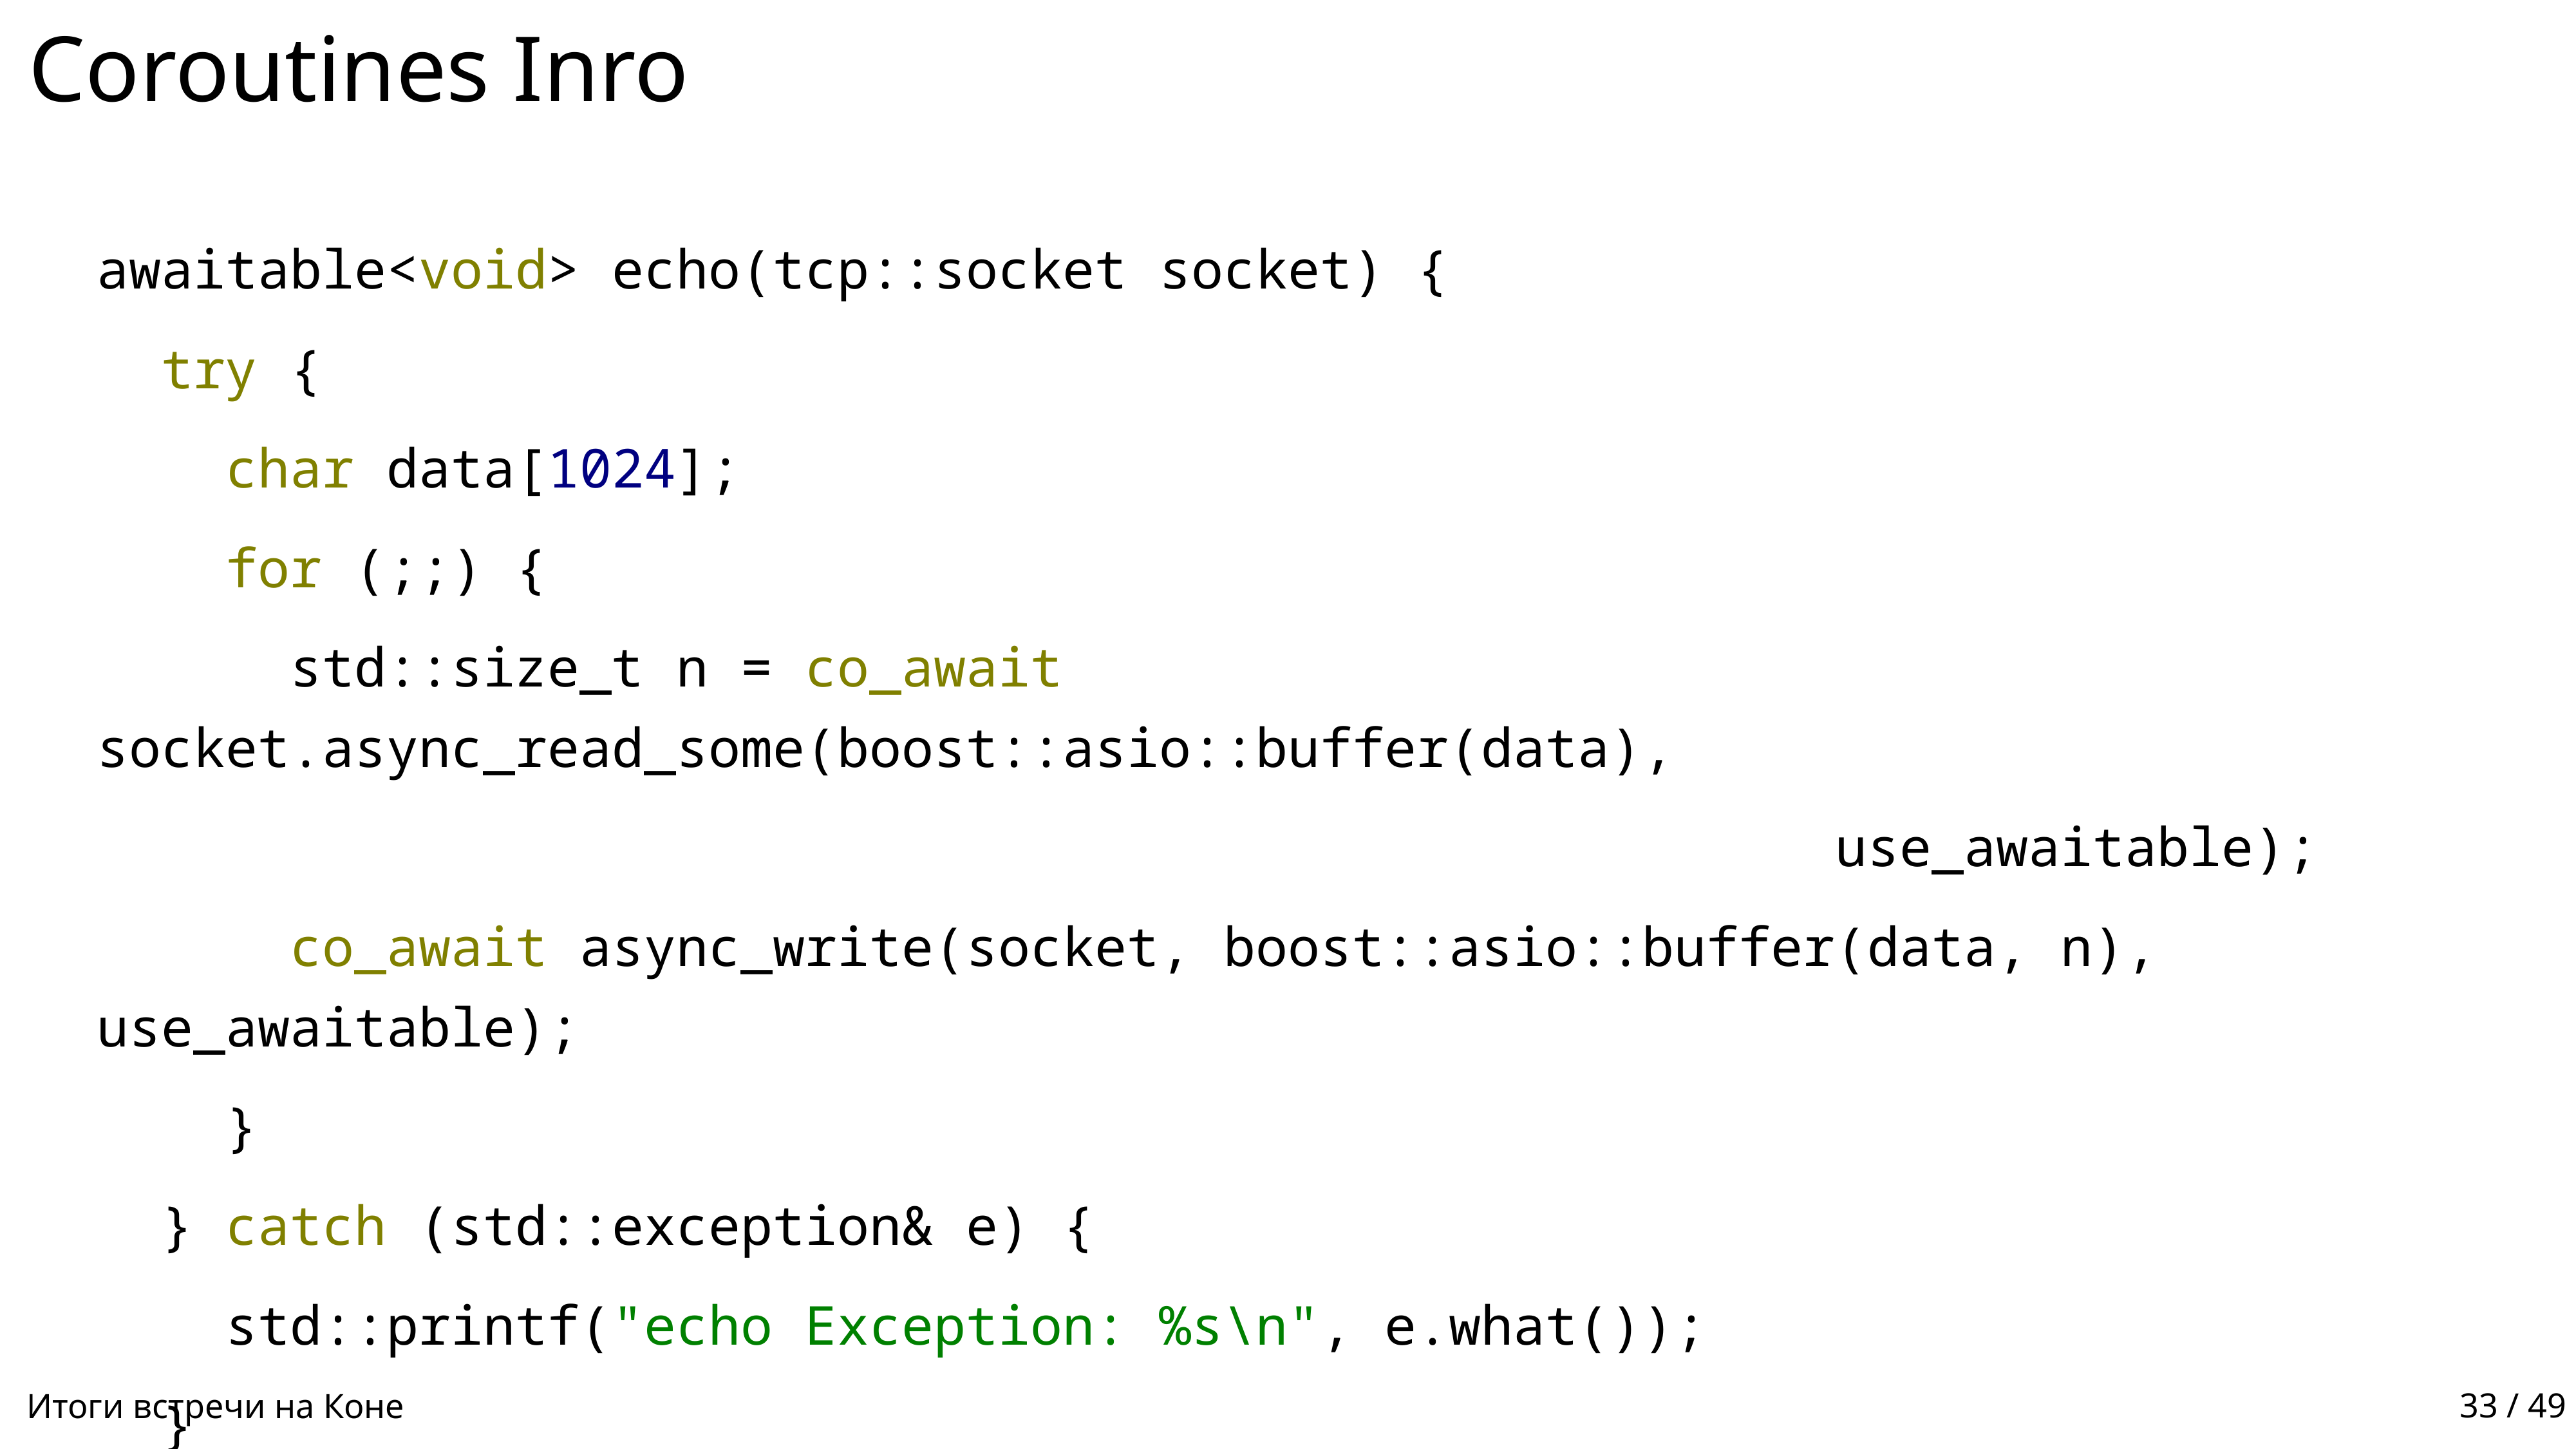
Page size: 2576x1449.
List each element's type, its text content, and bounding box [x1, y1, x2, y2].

list awaitable<void> echo(tcp::socket socket) { try { char data[1024]; for (;;) { std::size_t n = co_await socket.async_read_some(boost::asio::buffer(data), use_awaitable); co_await async_write(socket, boost::asio::buffer(data, n), use_awaitable); } } catch (std::exception& e) { std::printf("echo Exception: %s\n", e.what()); } } [87, 214, 2550, 1382]
title Coroutines Inro [19, 19, 2550, 155]
list <number> / 49 [1479, 1376, 2576, 1431]
list Итоги встречи на Коне [17, 1376, 1114, 1431]
